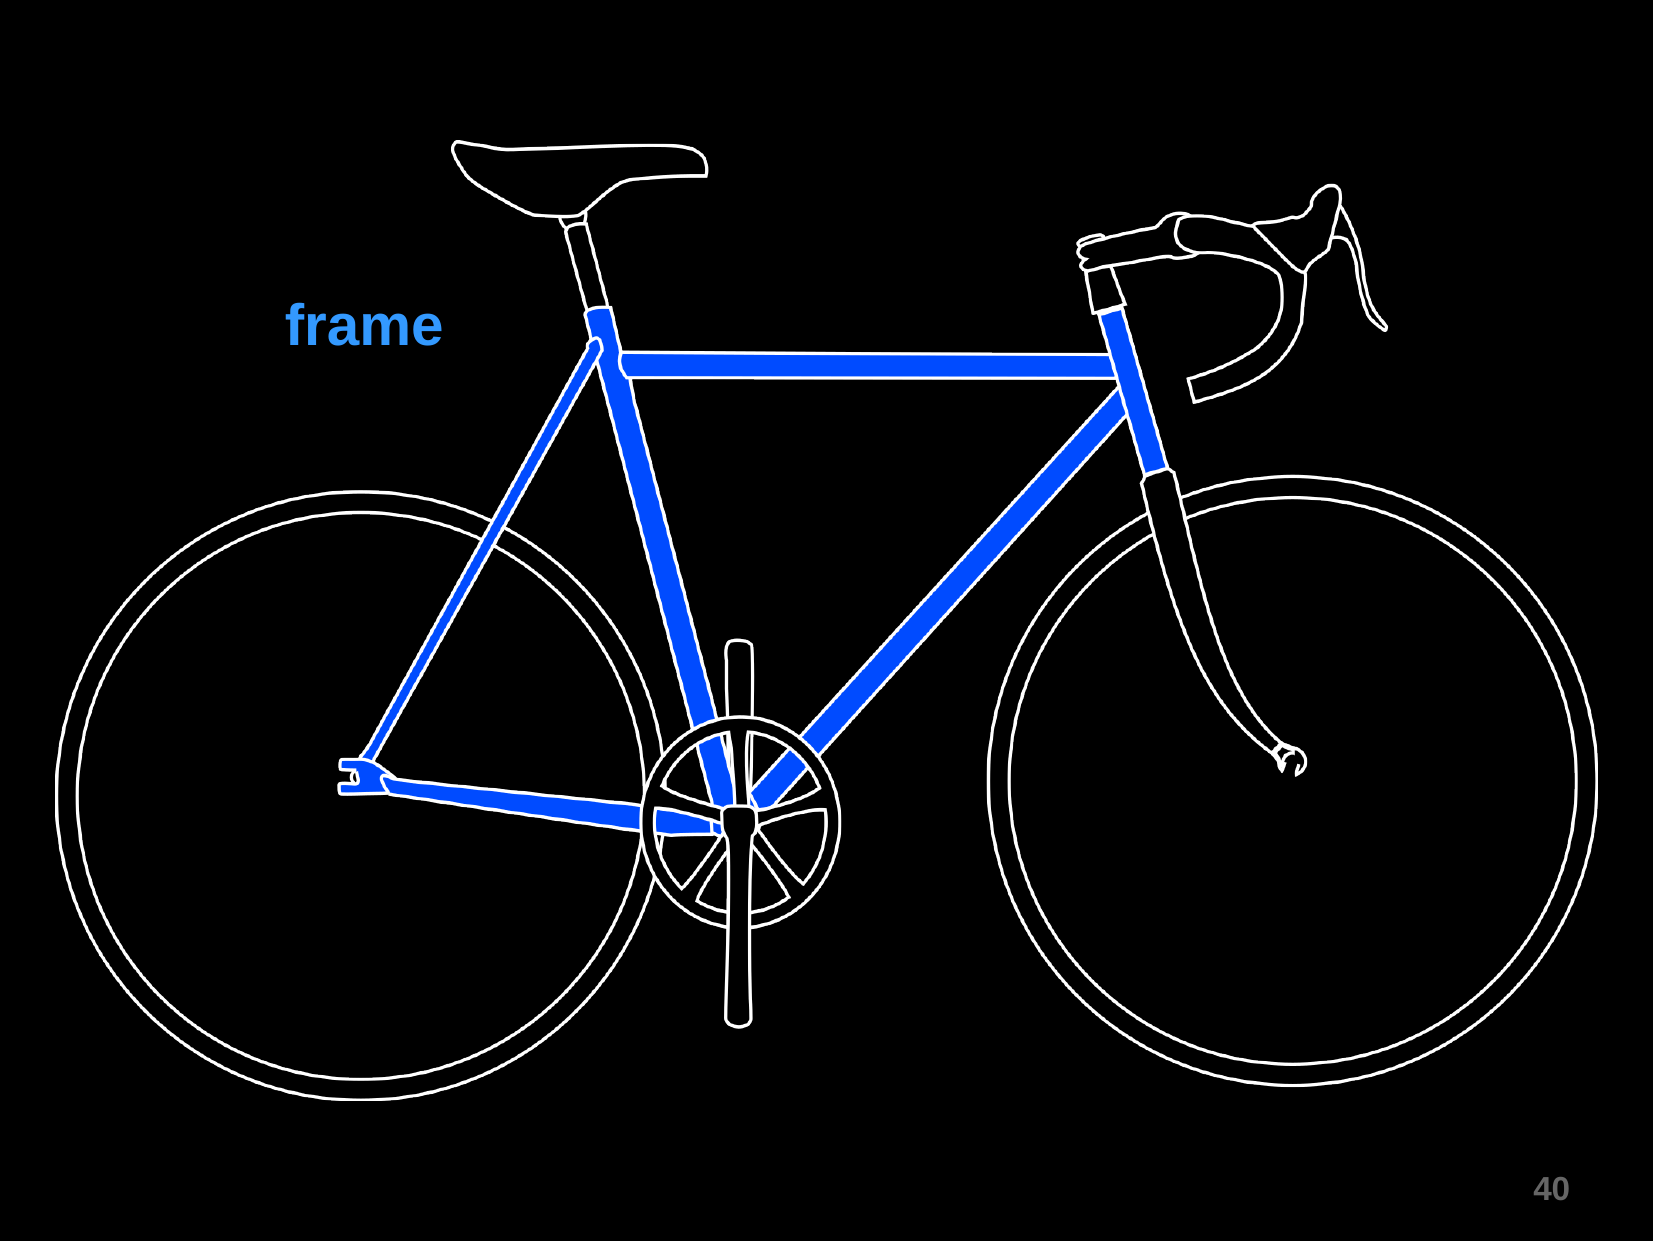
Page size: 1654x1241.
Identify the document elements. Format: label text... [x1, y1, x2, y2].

text_box frame [270, 285, 496, 365]
picture [55, 140, 1598, 1101]
